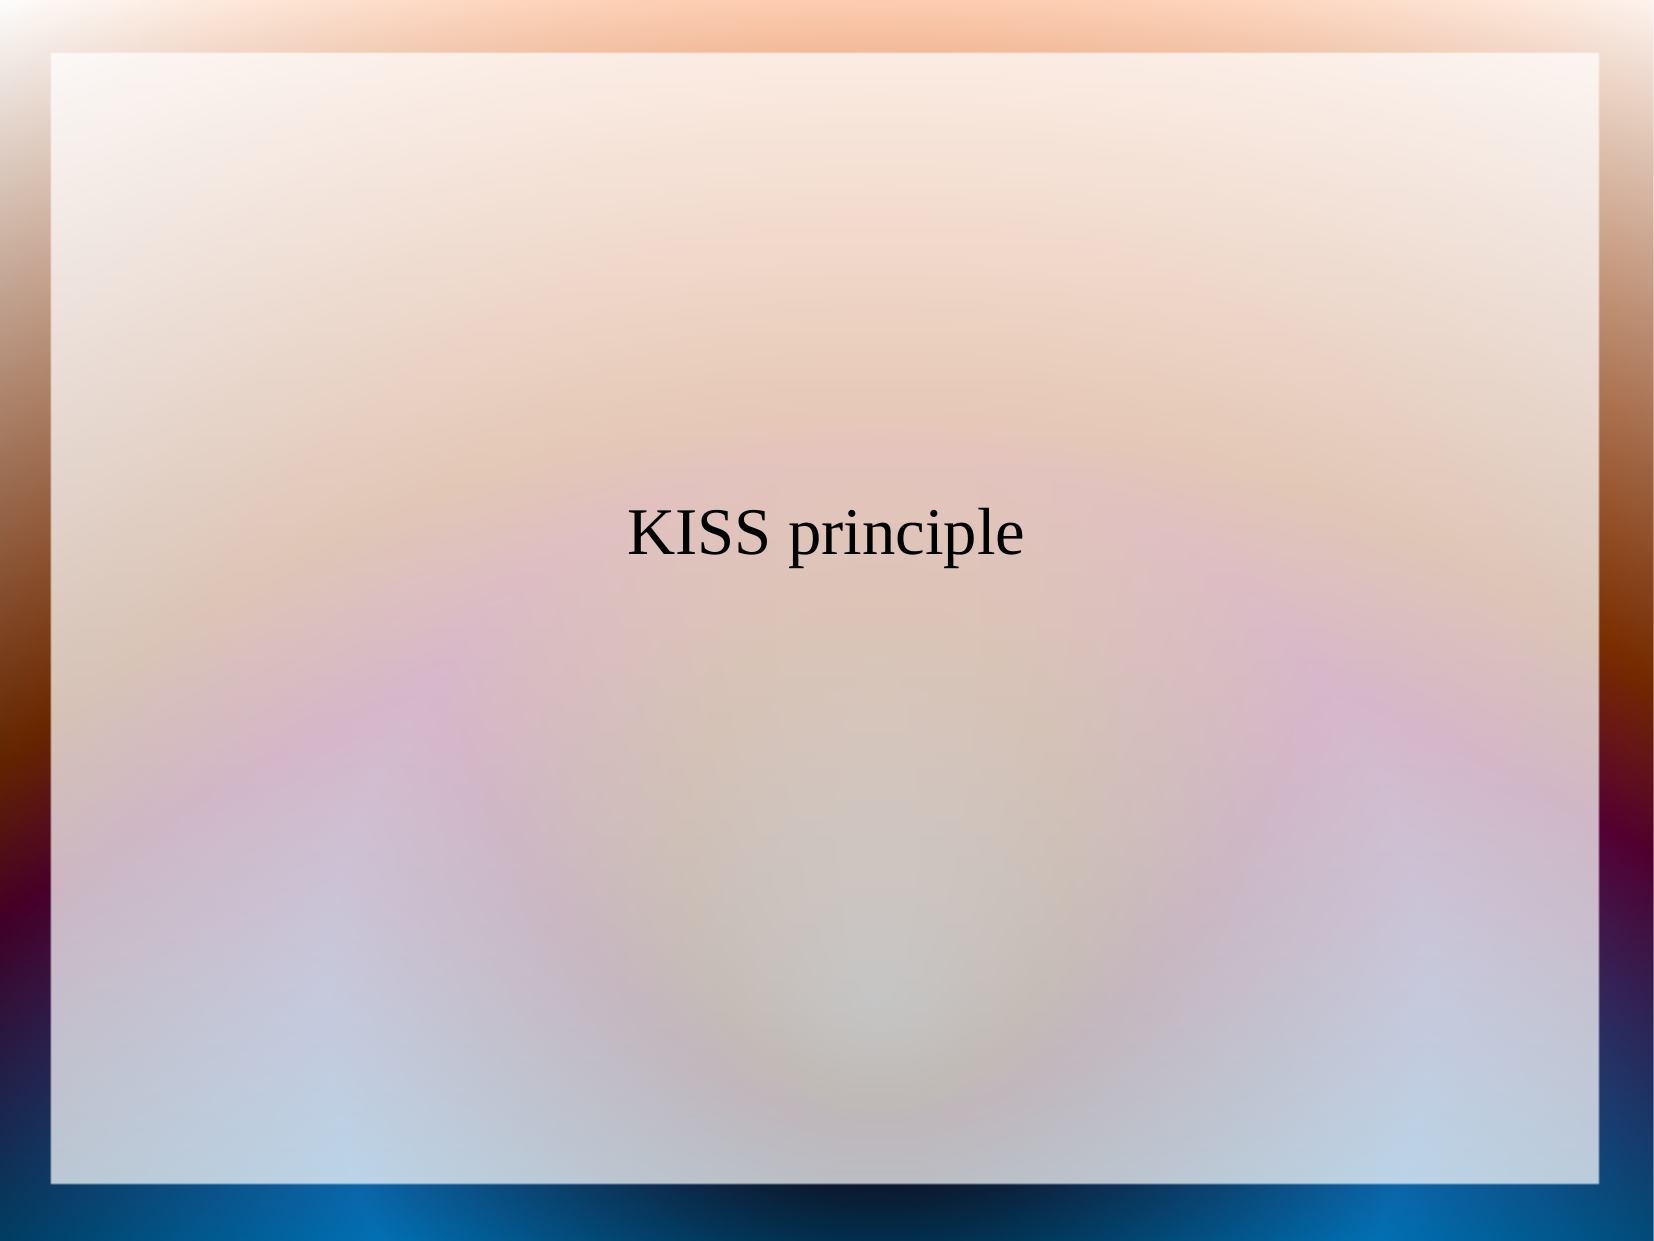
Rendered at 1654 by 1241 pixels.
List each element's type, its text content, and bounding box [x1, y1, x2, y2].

picture [0, 0, 1654, 1241]
subtitle KISS principle [82, 55, 1571, 1010]
